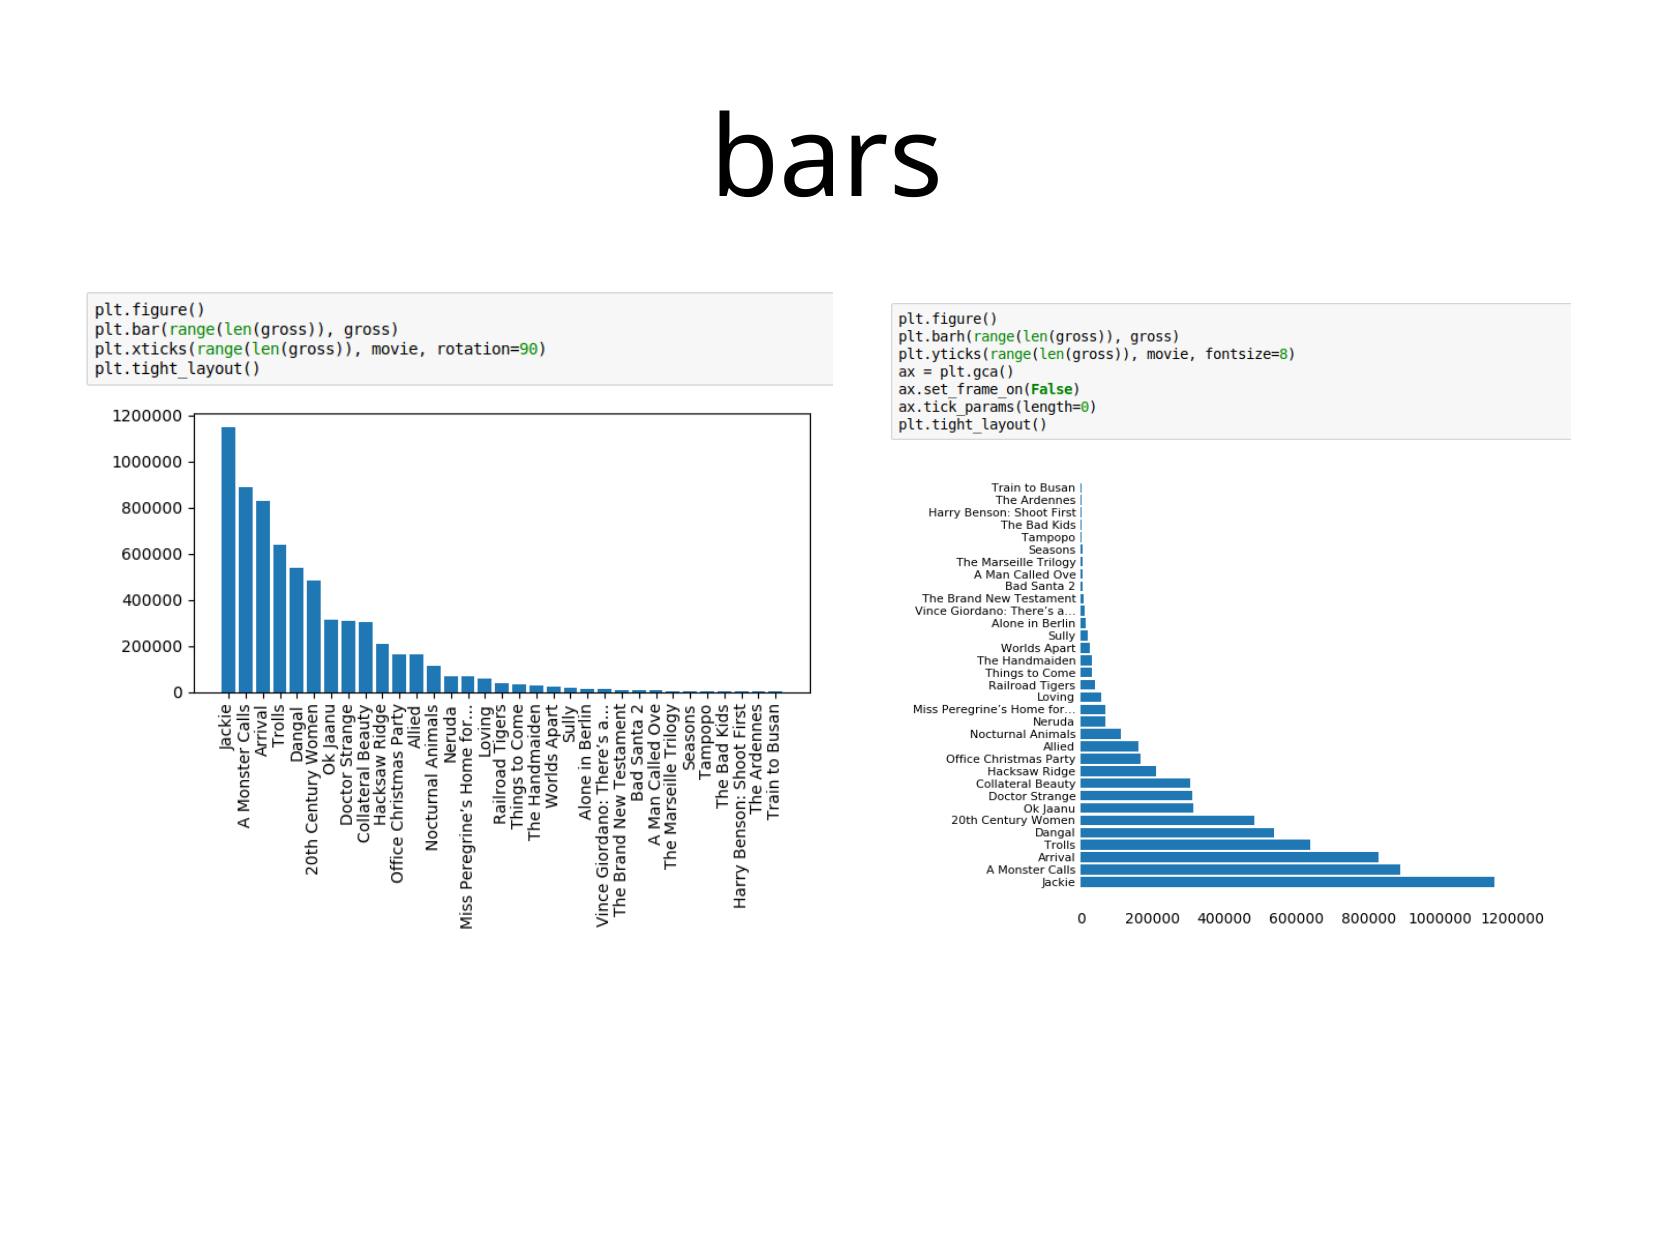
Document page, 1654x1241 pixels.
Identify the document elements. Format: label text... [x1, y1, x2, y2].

picture [886, 299, 1571, 940]
title bars [82, 49, 1571, 257]
picture [82, 290, 833, 946]
